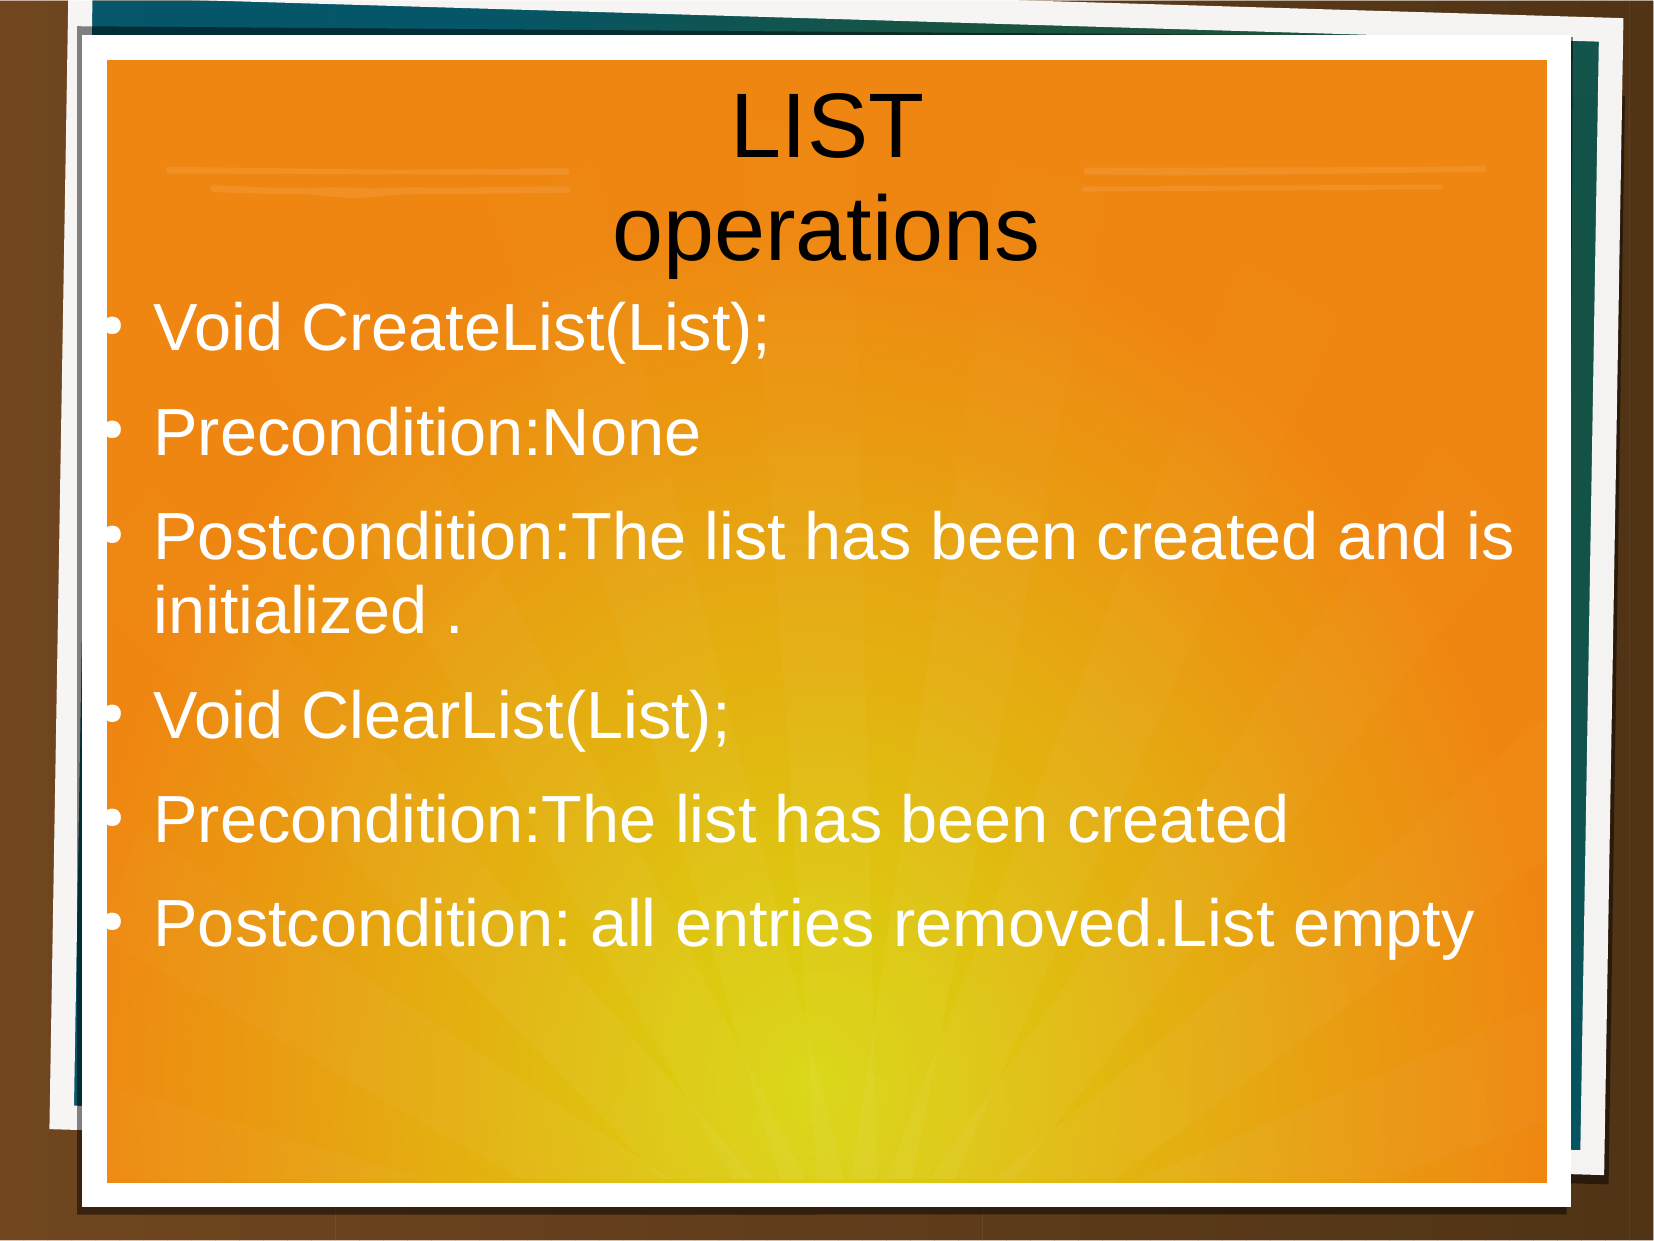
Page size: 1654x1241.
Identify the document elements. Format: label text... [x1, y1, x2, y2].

list Void CreateList(List); Precondition:None Postcondition:The list has been created and is initialized . Void ClearList(List); Precondition:The list has been created Postcondition: all entries removed.List empty [82, 290, 1571, 1010]
title LIST operations [566, 74, 1087, 280]
